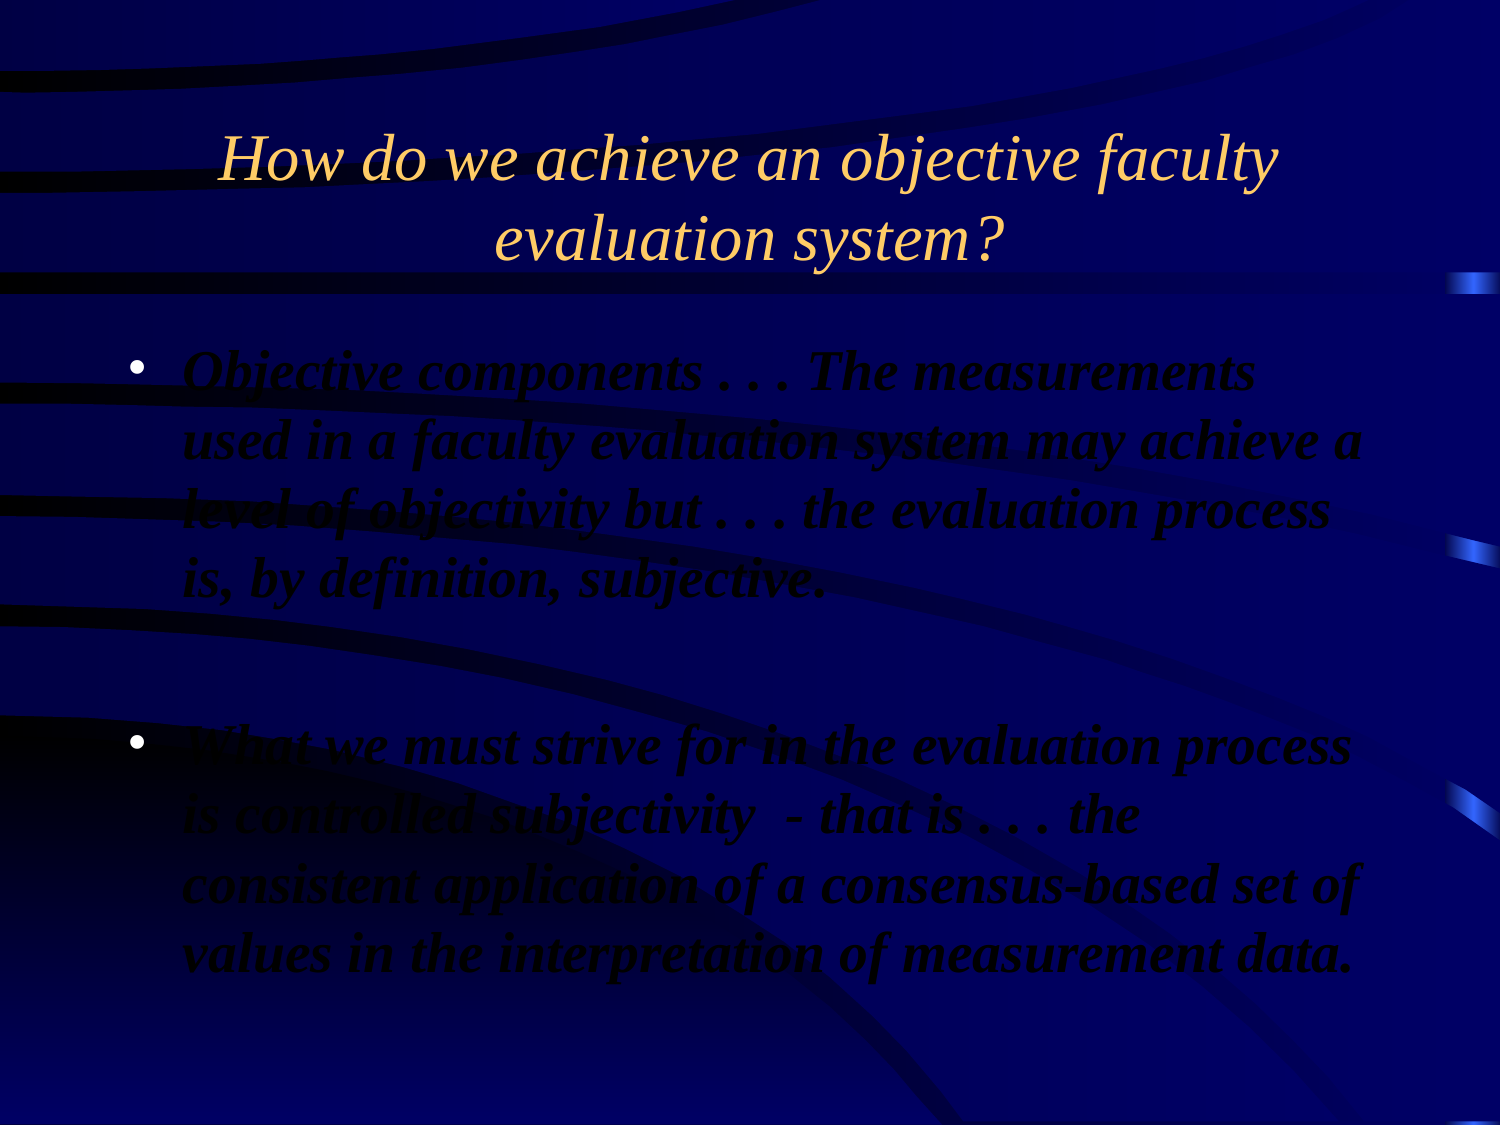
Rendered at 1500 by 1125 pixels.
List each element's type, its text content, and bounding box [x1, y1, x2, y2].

list Objective components . . . The measurements used in a faculty evaluation system may achieve a level of objectivity but . . . the evaluation process is, by definition, subjective. What we must strive for in the evaluation process is controlled subjectivity - that is . . . the consistent application of a consensus-based set of values in the interpretation of measurement data. [112, 324, 1388, 1000]
title How do we achieve an objective faculty evaluation system? [112, 99, 1388, 288]
